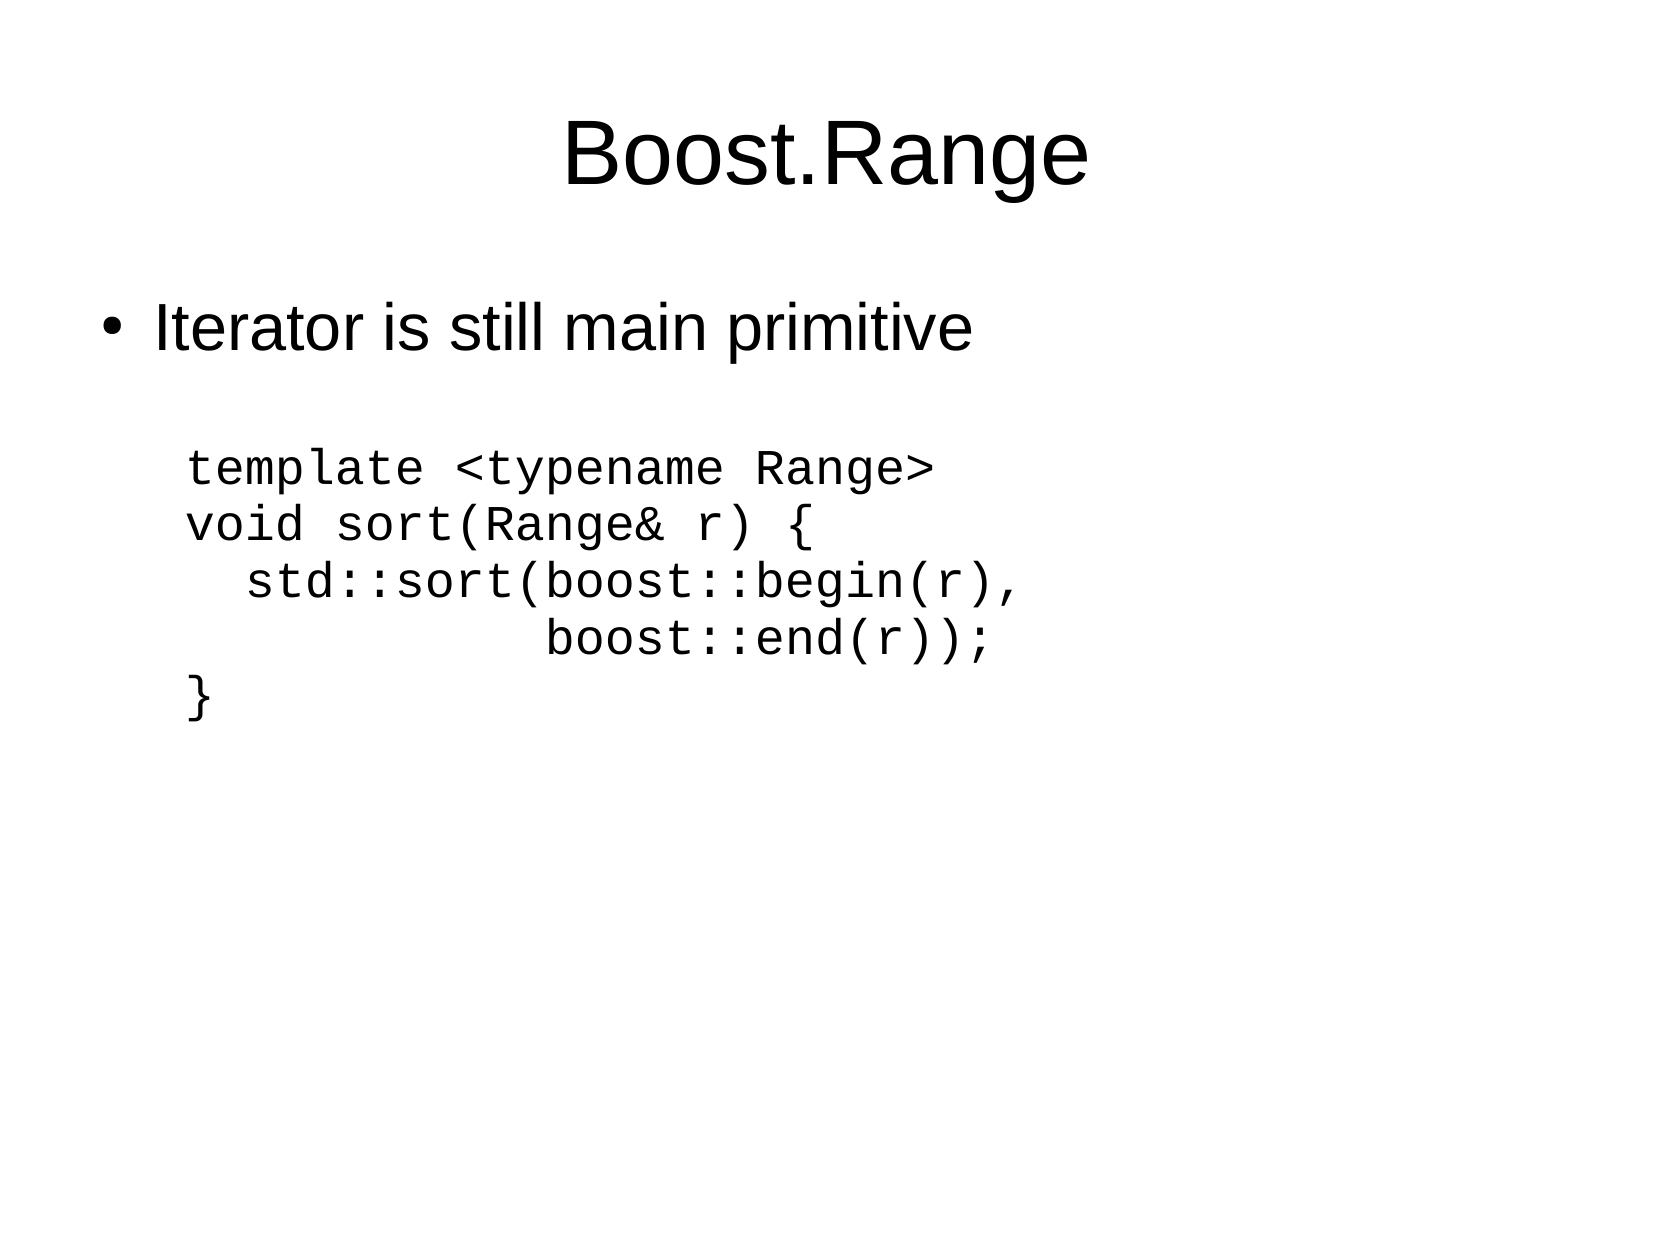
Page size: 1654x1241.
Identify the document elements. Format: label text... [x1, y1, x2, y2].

list Iterator is still main primitive [82, 290, 1571, 391]
text_box template <typename Range> void sort(Range& r) { std::sort(boost::begin(r), boost::end(r)); } [169, 435, 1505, 734]
title Boost.Range [82, 49, 1571, 257]
